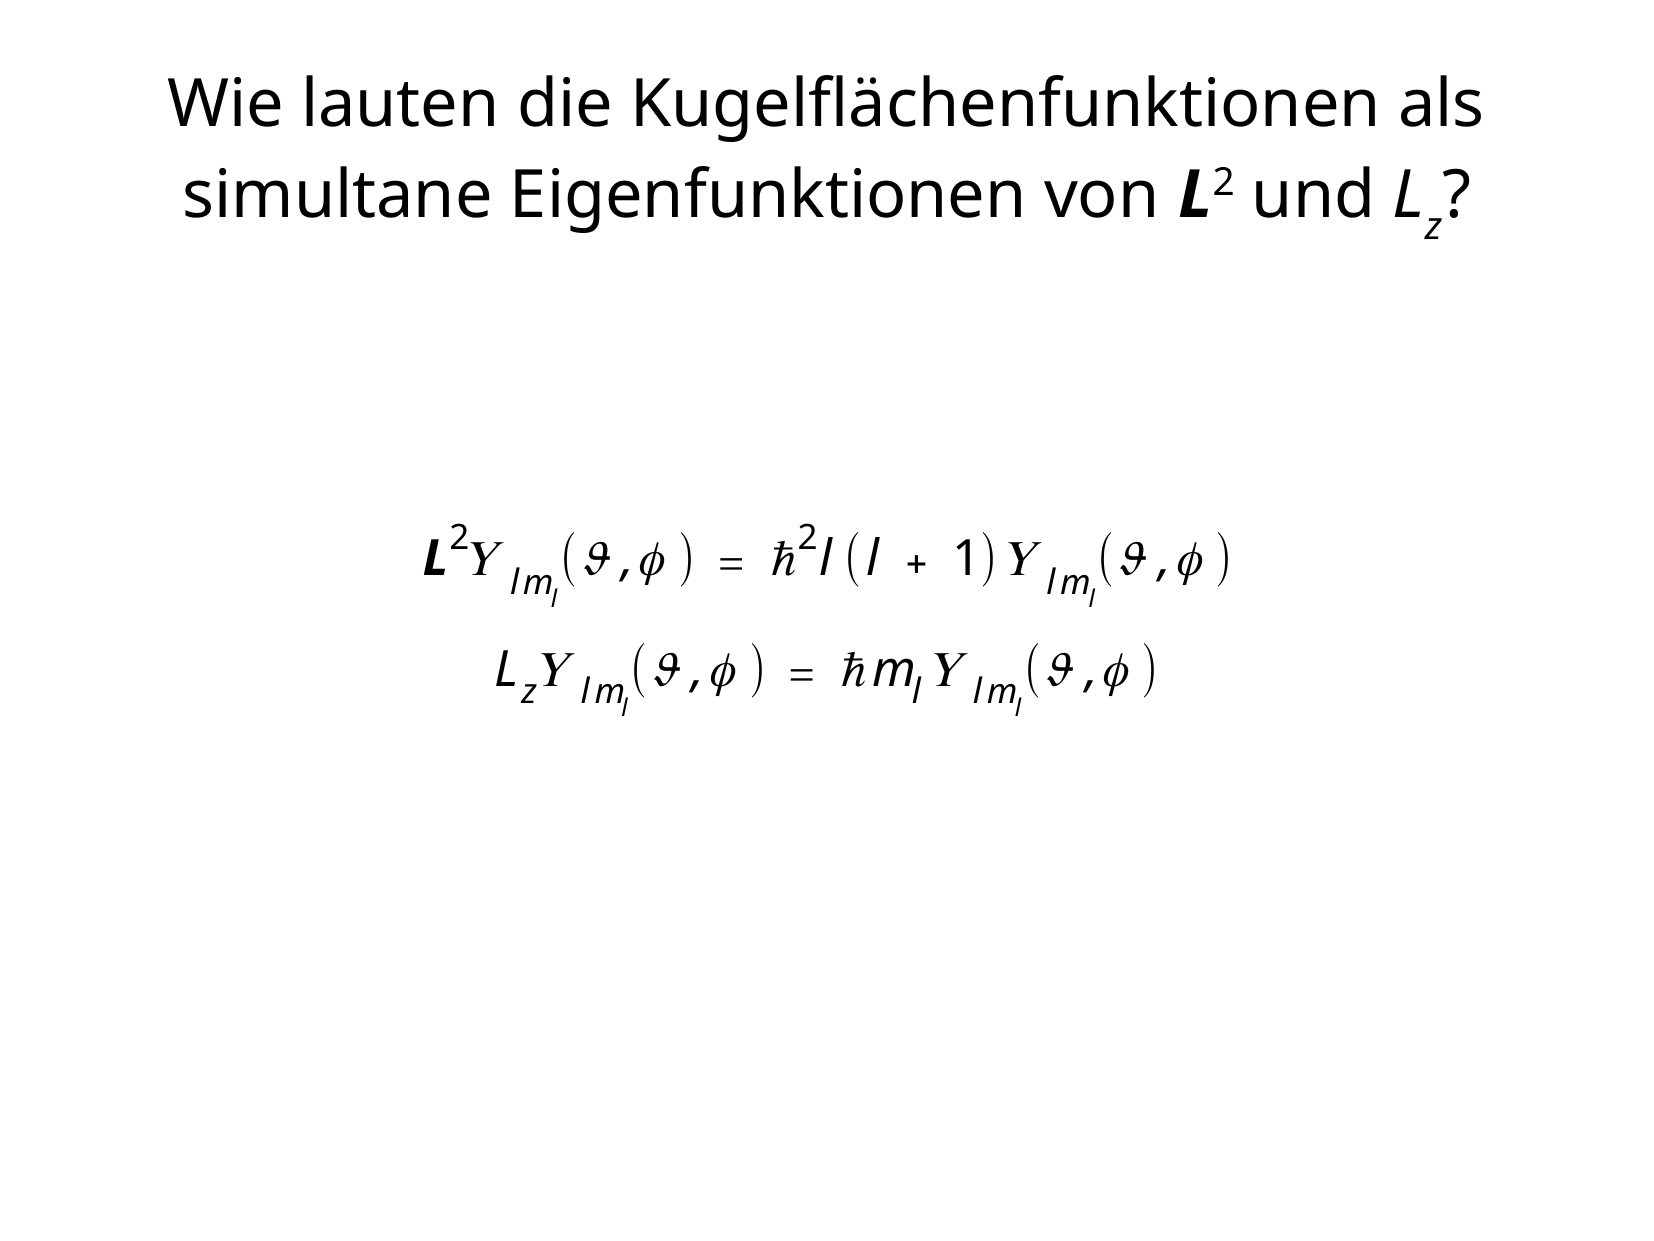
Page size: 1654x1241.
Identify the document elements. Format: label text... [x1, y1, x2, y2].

title Wie lauten die Kugelflächenfunktionen als simultane Eigenfunktionen von L2 und Lz? [82, 49, 1571, 257]
chart [414, 516, 1239, 724]
